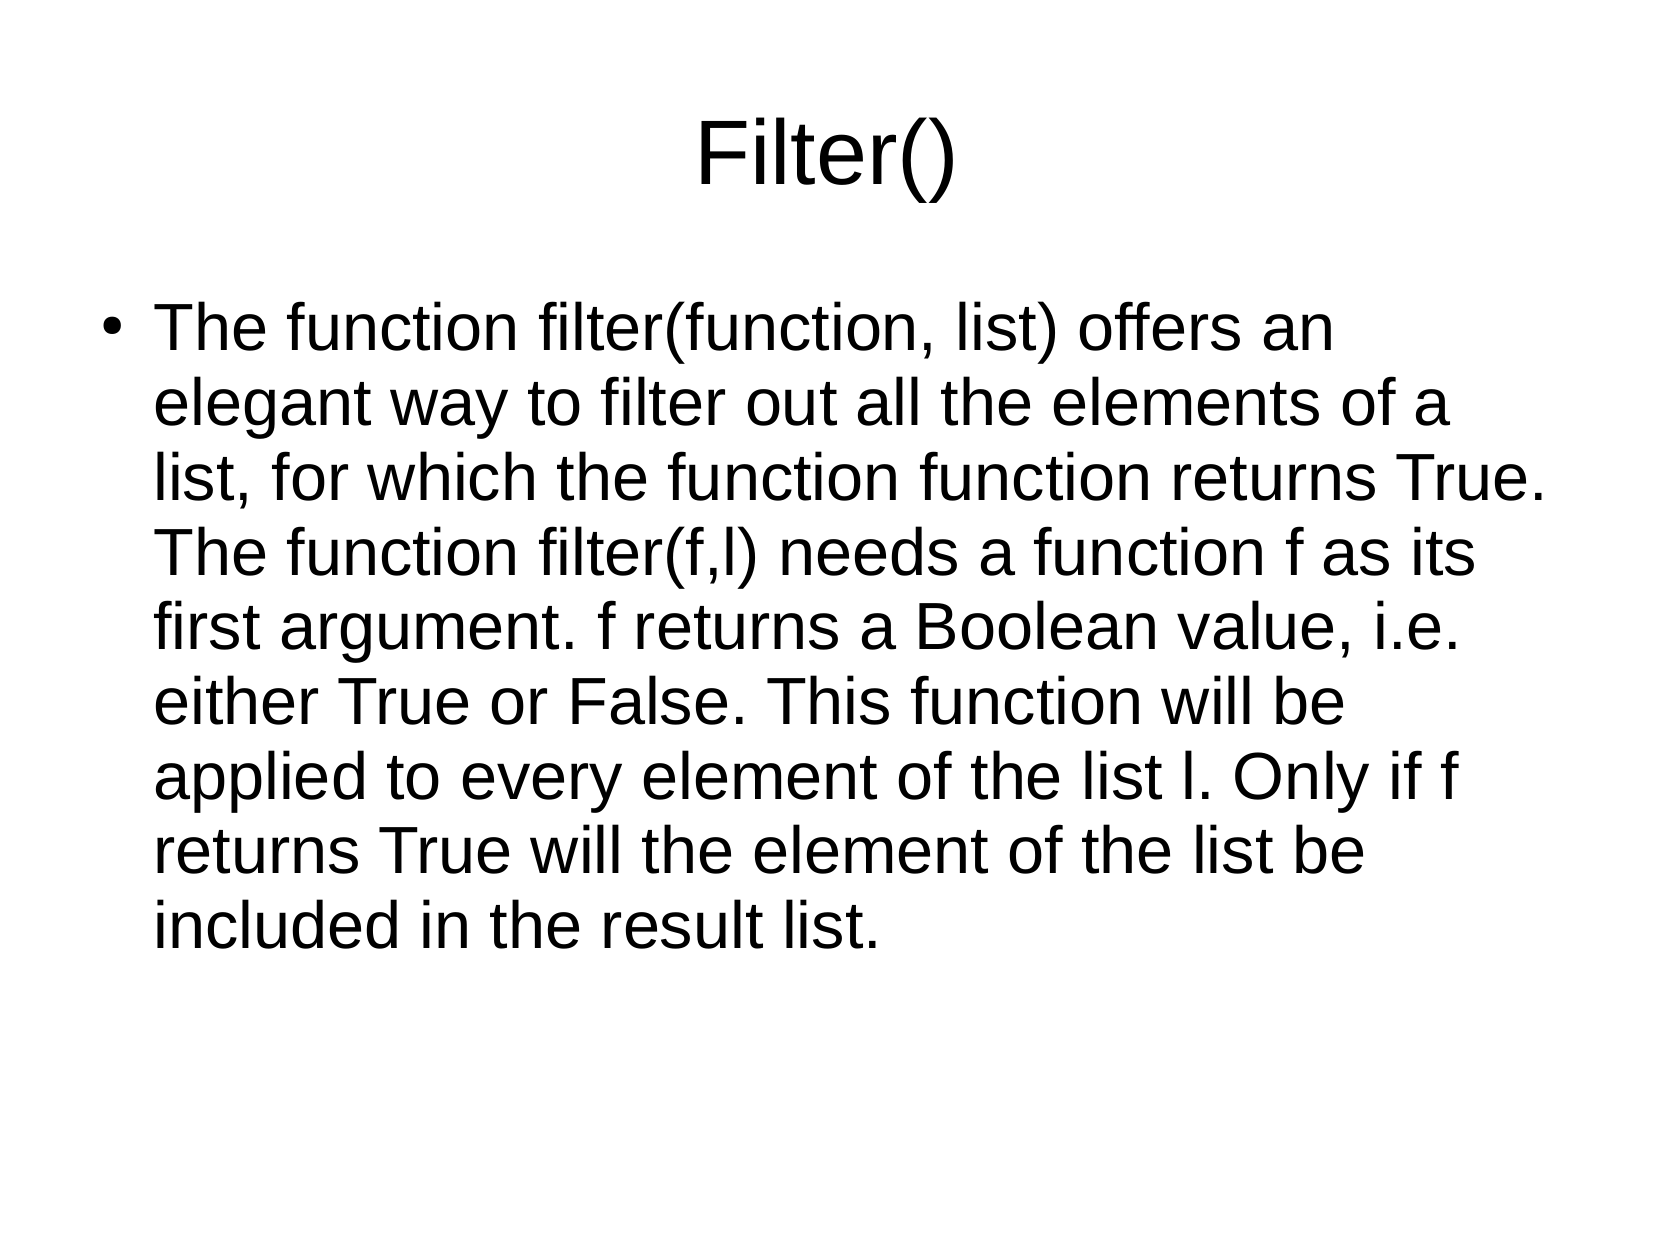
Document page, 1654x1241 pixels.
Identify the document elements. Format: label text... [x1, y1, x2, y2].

title Filter() [82, 49, 1571, 257]
list The function filter(function, list) offers an elegant way to filter out all the elements of a list, for which the function function returns True. The function filter(f,l) needs a function f as its first argument. f returns a Boolean value, i.e. either True or False. This function will be applied to every element of the list l. Only if f returns True will the element of the list be included in the result list. [82, 290, 1571, 1010]
